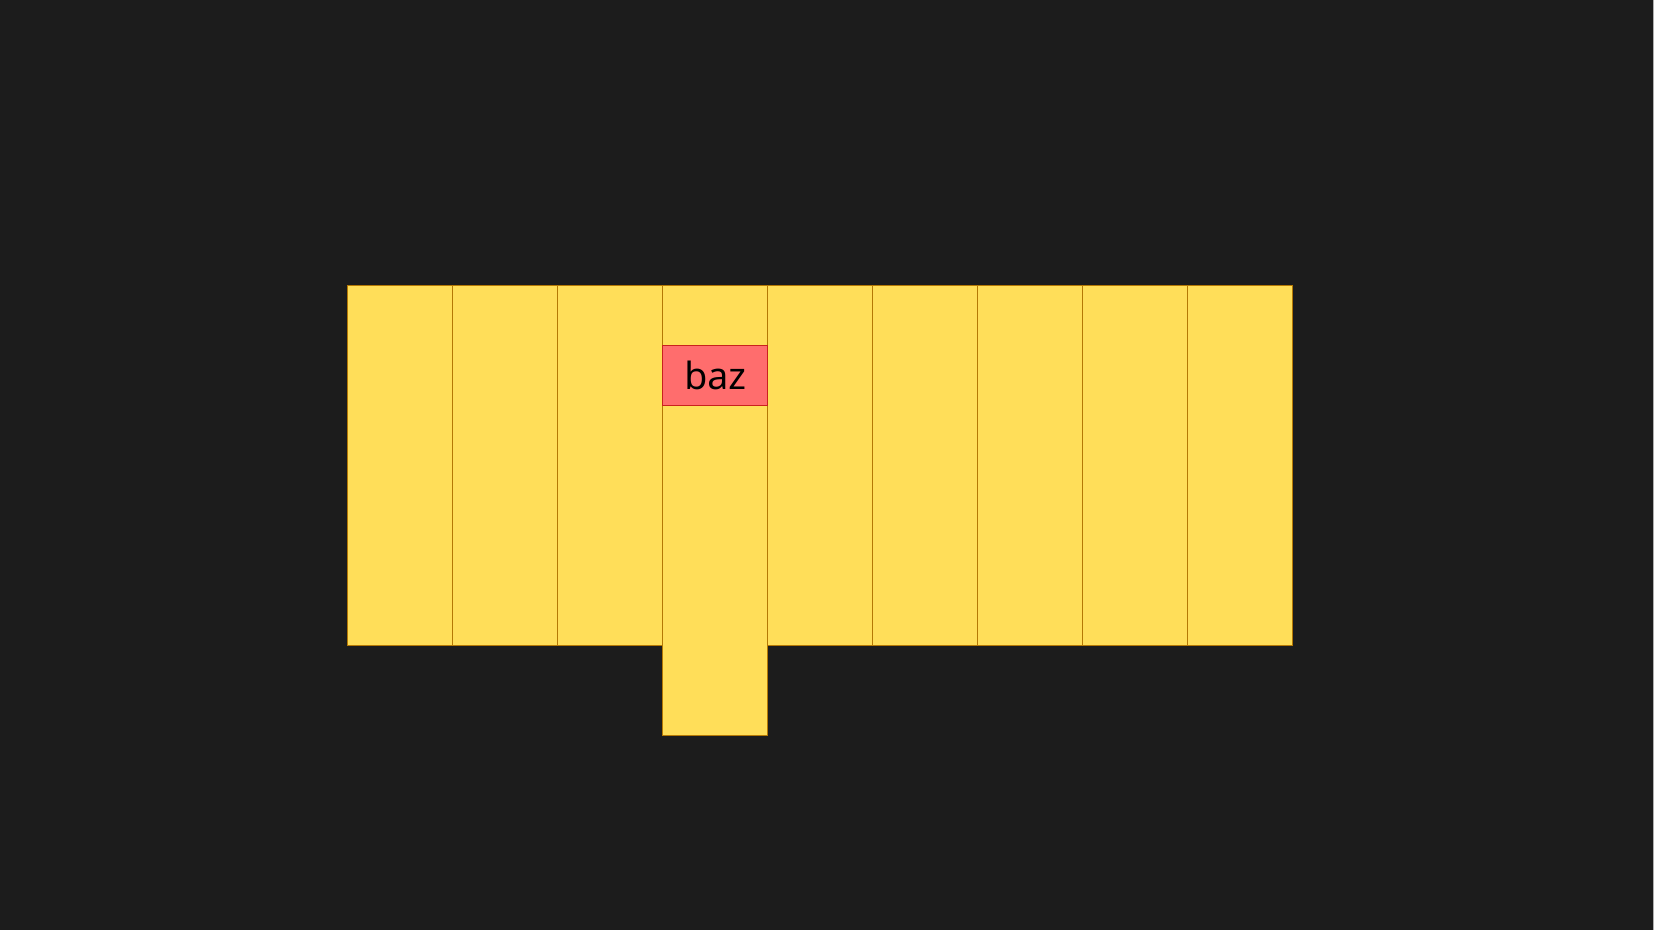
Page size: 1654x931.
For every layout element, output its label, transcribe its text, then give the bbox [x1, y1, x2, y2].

text_box baz [662, 345, 768, 406]
text_box [347, 285, 1293, 736]
